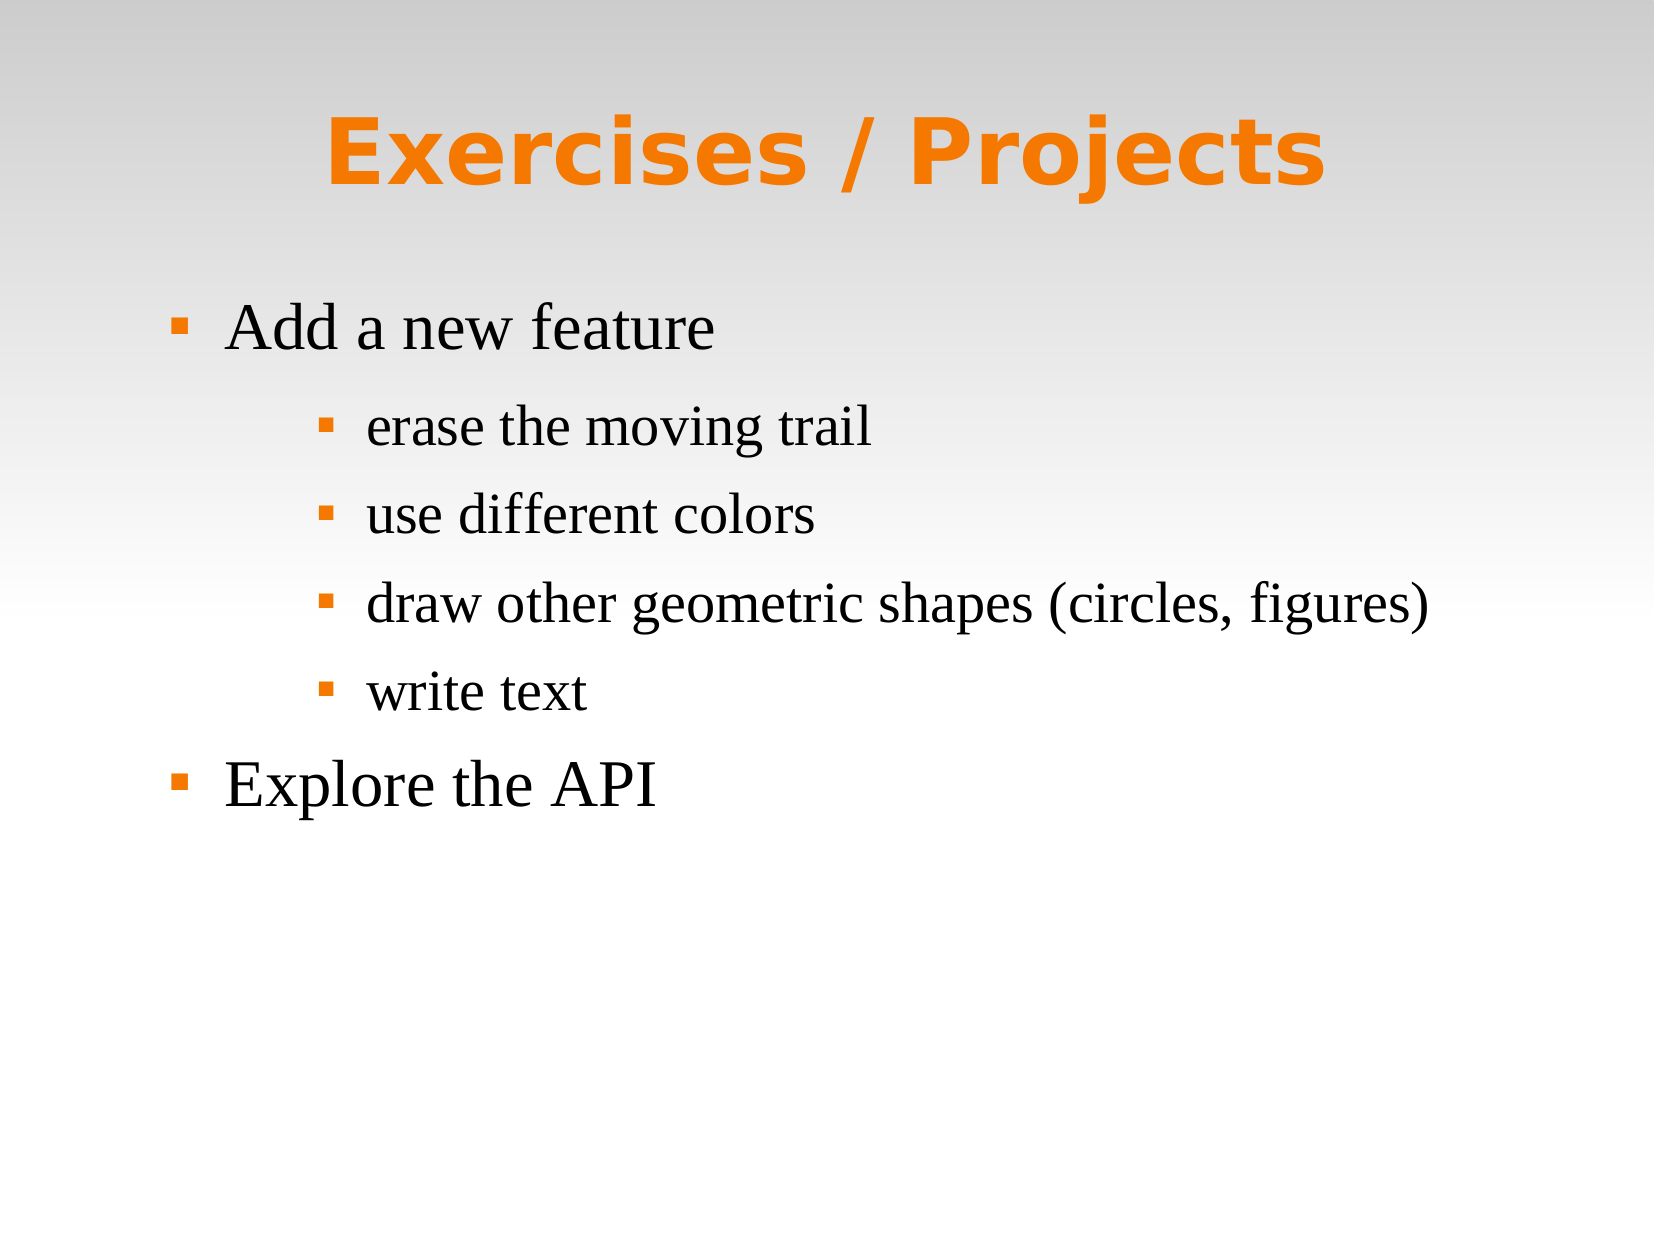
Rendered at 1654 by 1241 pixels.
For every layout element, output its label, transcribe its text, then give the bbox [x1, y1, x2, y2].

title Exercises / Projects [82, 49, 1571, 257]
list Add a new feature erase the moving trail use different colors draw other geometric shapes (circles, figures) write text Explore the API [82, 290, 1571, 1109]
